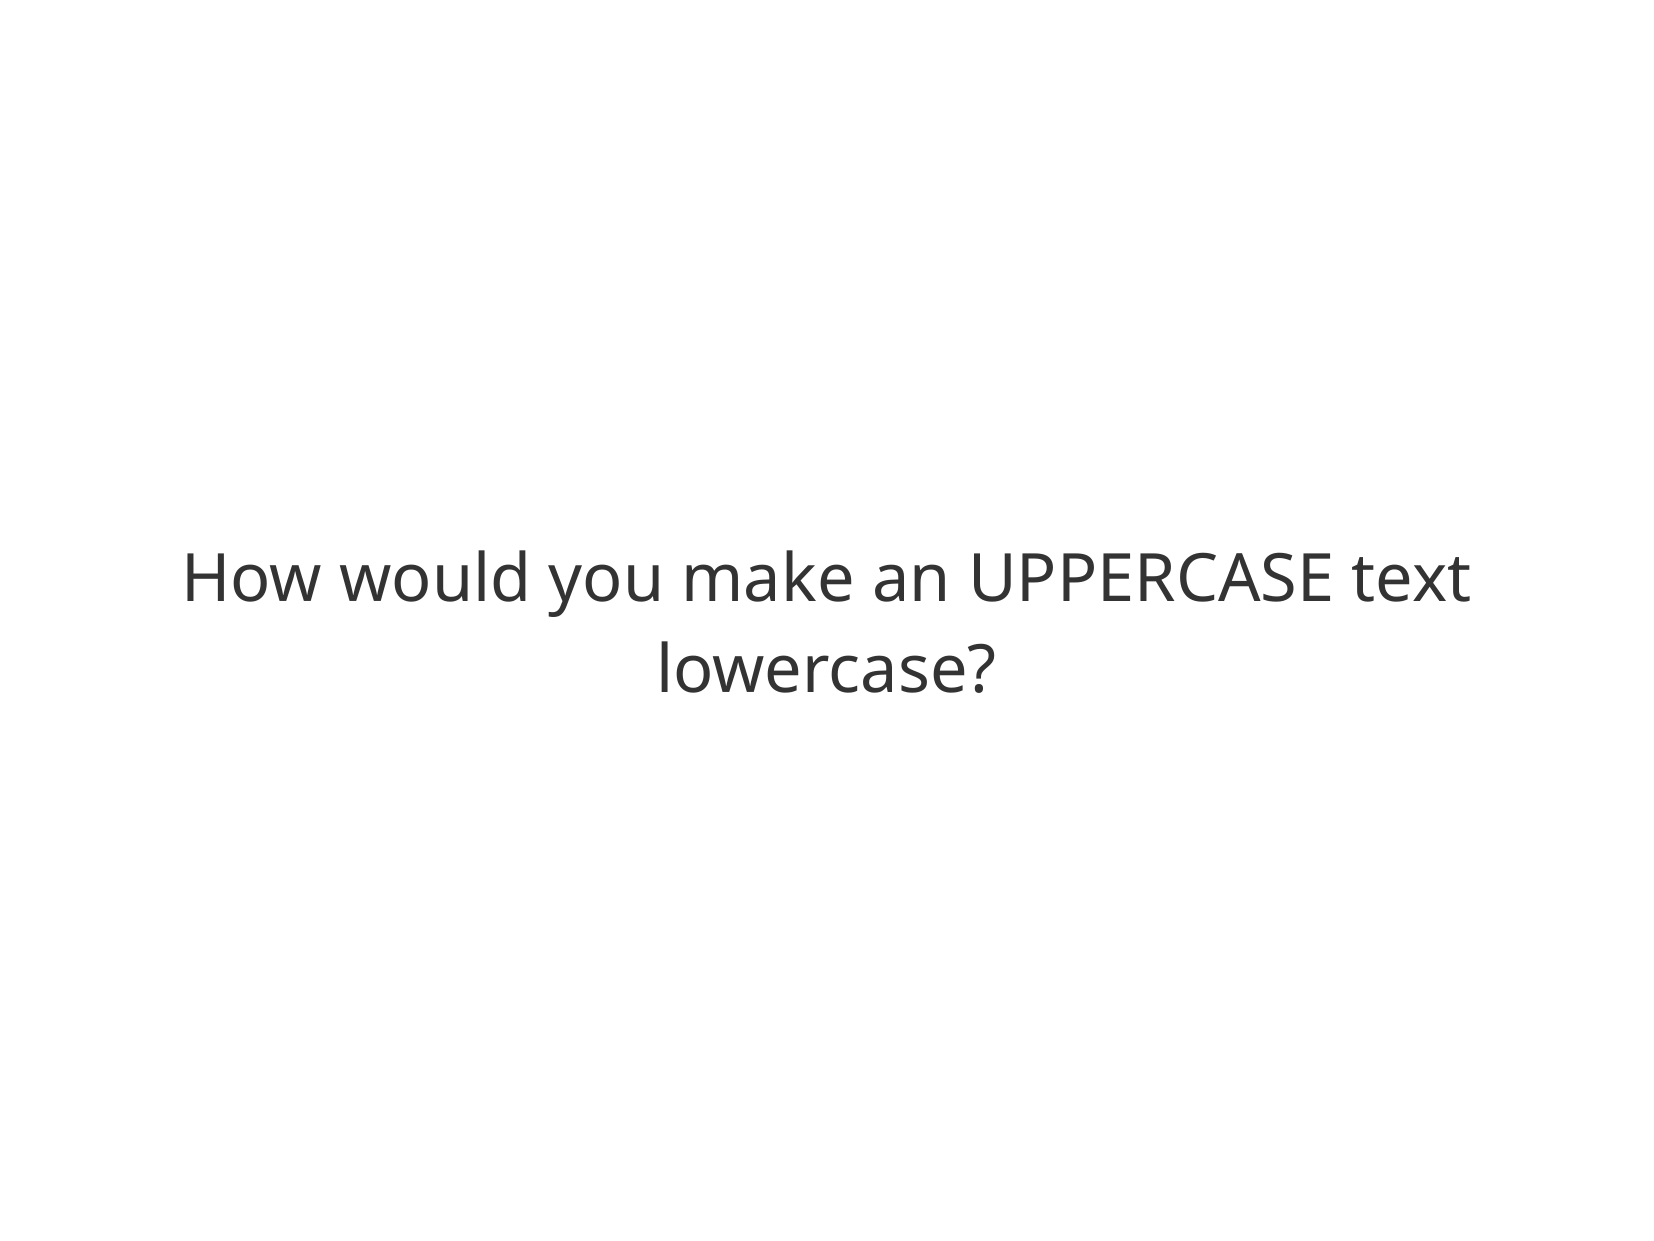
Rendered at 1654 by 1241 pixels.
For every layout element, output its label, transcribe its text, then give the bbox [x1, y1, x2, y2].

subtitle How would you make an UPPERCASE text lowercase? [82, 49, 1571, 1193]
